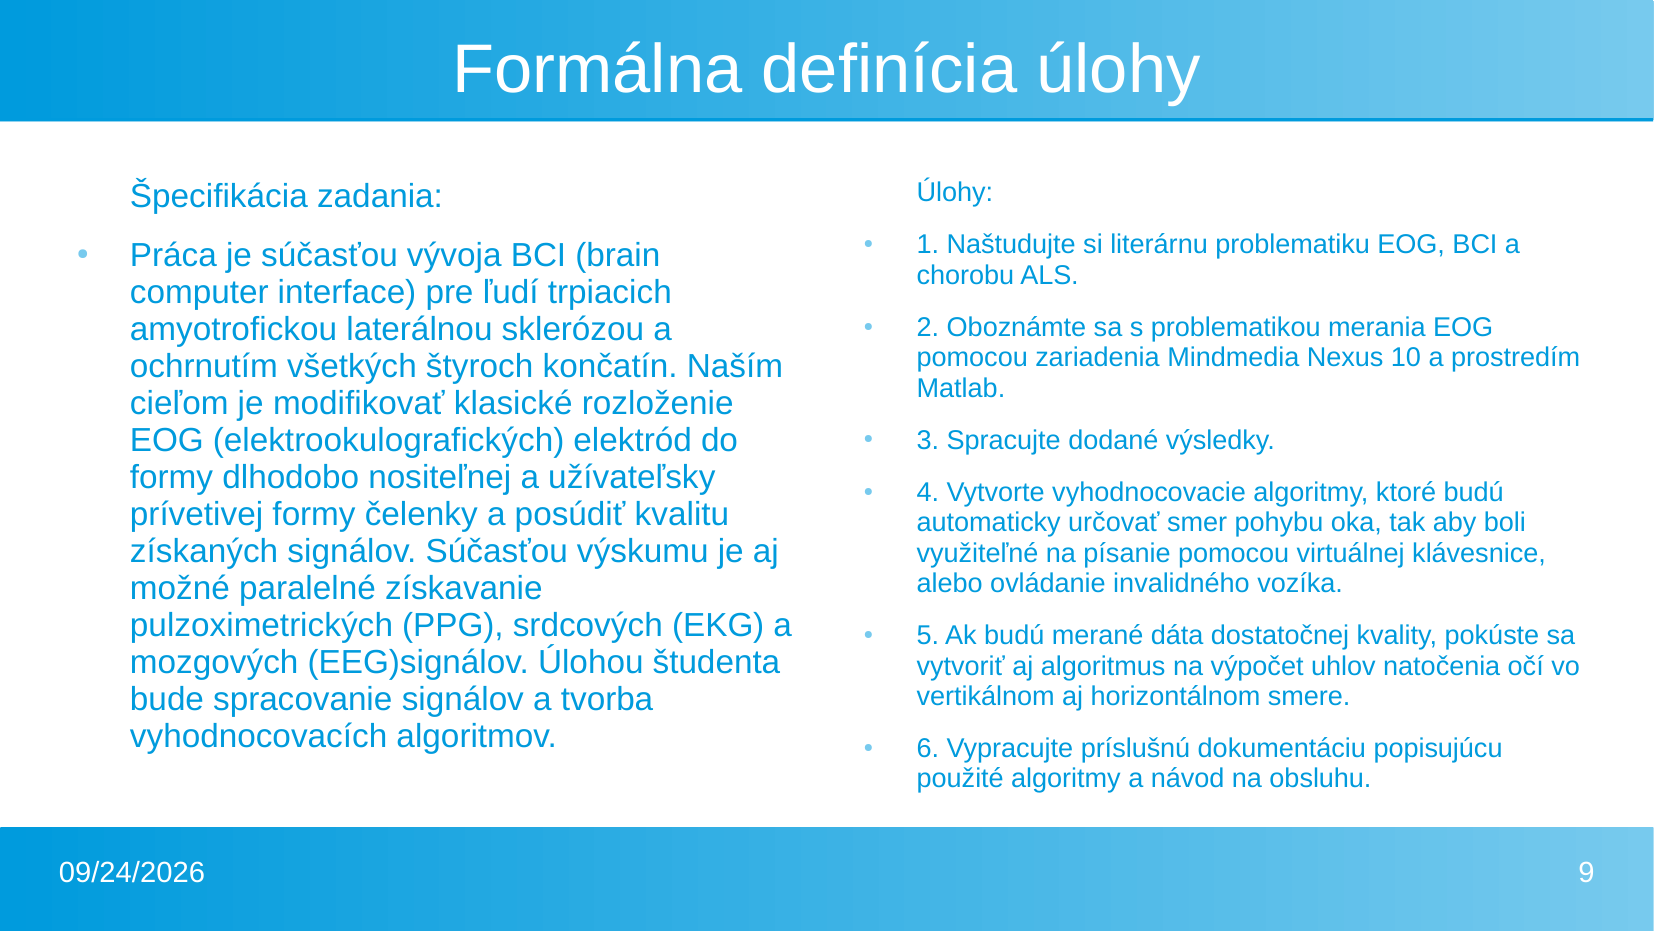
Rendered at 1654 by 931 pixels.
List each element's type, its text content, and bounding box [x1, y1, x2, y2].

title Formálna definícia úlohy [59, 29, 1595, 108]
list Úlohy: 1. Naštudujte si literárnu problematiku EOG, BCI a chorobu ALS. 2. Oboznámte sa s problematikou merania EOG pomocou zariadenia Mindmedia Nexus 10 a prostredím Matlab. 3. Spracujte dodané výsledky. 4. Vytvorte vyhodnocovacie algoritmy, ktoré budú automaticky určovať smer pohybu oka, tak aby boli využiteľné na písanie pomocou virtuálnej klávesnice, alebo ovládanie invalidného vozíka. 5. Ak budú merané dáta dostatočnej kvality, pokúste sa vytvoriť aj algoritmus na výpočet uhlov natočenia očí vo vertikálnom aj horizontálnom smere. 6. Vypracujte príslušnú dokumentáciu popisujúcu použité algoritmy a návod na obsluhu. [845, 177, 1596, 768]
list Špecifikácia zadania: Práca je súčasťou vývoja BCI (brain computer interface) pre ľudí trpiacich amyotrofickou laterálnou sklerózou a ochrnutím všetkých štyroch končatín. Naším cieľom je modifikovať klasické rozloženie EOG (elektrookulografických) elektród do formy dlhodobo nositeľnej a užívateľsky prívetivej formy čelenky a posúdiť kvalitu získaných signálov. Súčasťou výskumu je aj možné paralelné získavanie pulzoximetrických (PPG), srdcových (EKG) a mozgových (EEG)signálov. Úlohou študenta bude spracovanie signálov a tvorba vyhodnocovacích algoritmov. [59, 177, 809, 768]
